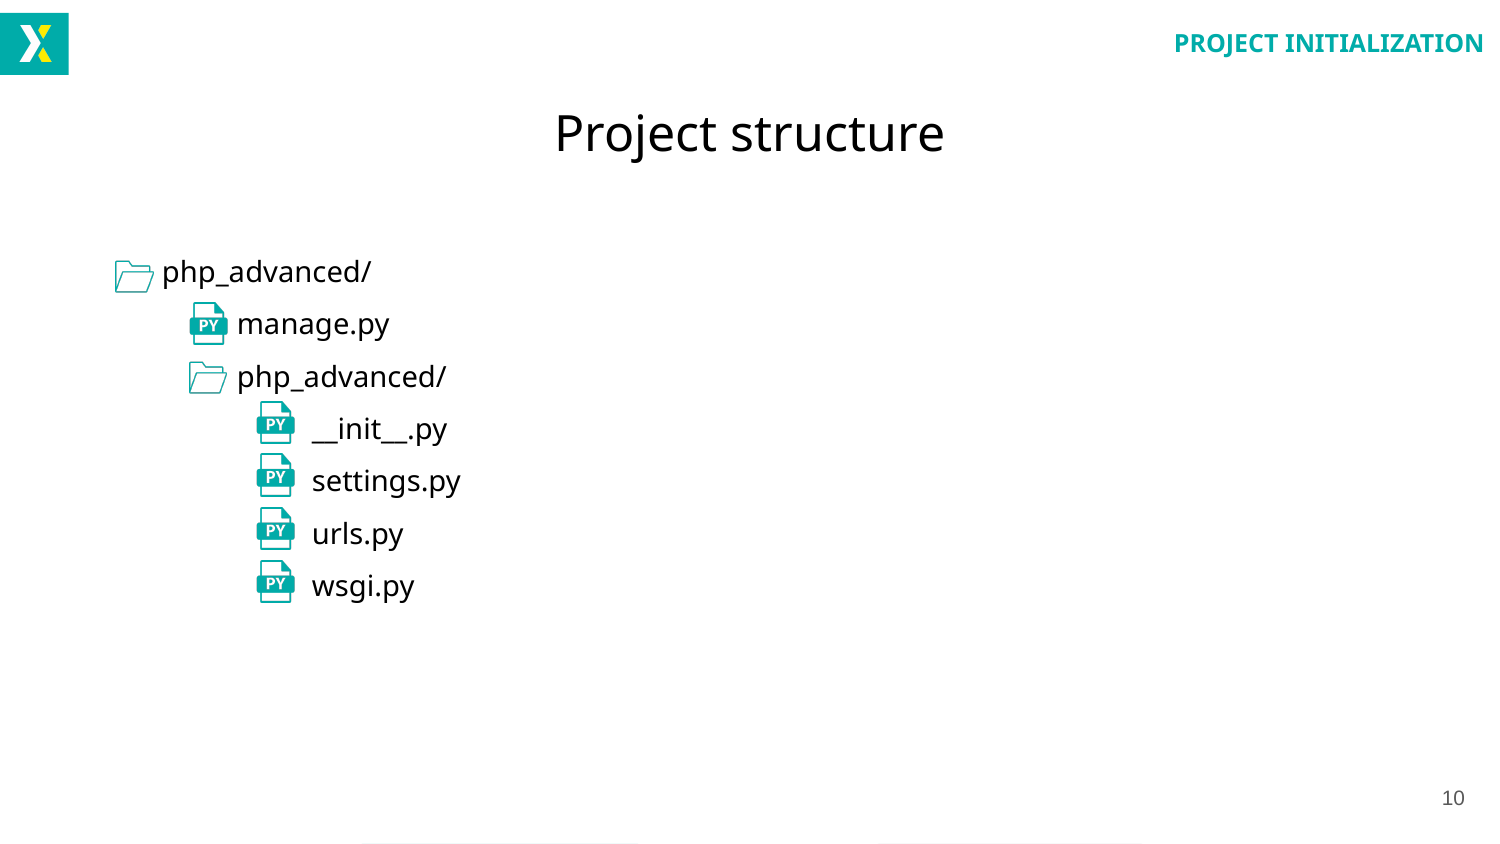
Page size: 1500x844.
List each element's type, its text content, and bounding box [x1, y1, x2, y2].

slide_number <number> [1389, 764, 1480, 830]
picture [254, 401, 297, 444]
picture [189, 358, 227, 397]
picture [17, 25, 54, 62]
picture [187, 302, 230, 345]
text_box Project structure [115, 86, 1385, 181]
picture [254, 560, 297, 603]
text_box php_advanced/ manage.py php_advanced/ __init__.py settings.py urls.py wsgi.py [71, 220, 1367, 664]
picture [254, 507, 297, 550]
picture [254, 453, 297, 497]
picture [115, 257, 154, 296]
